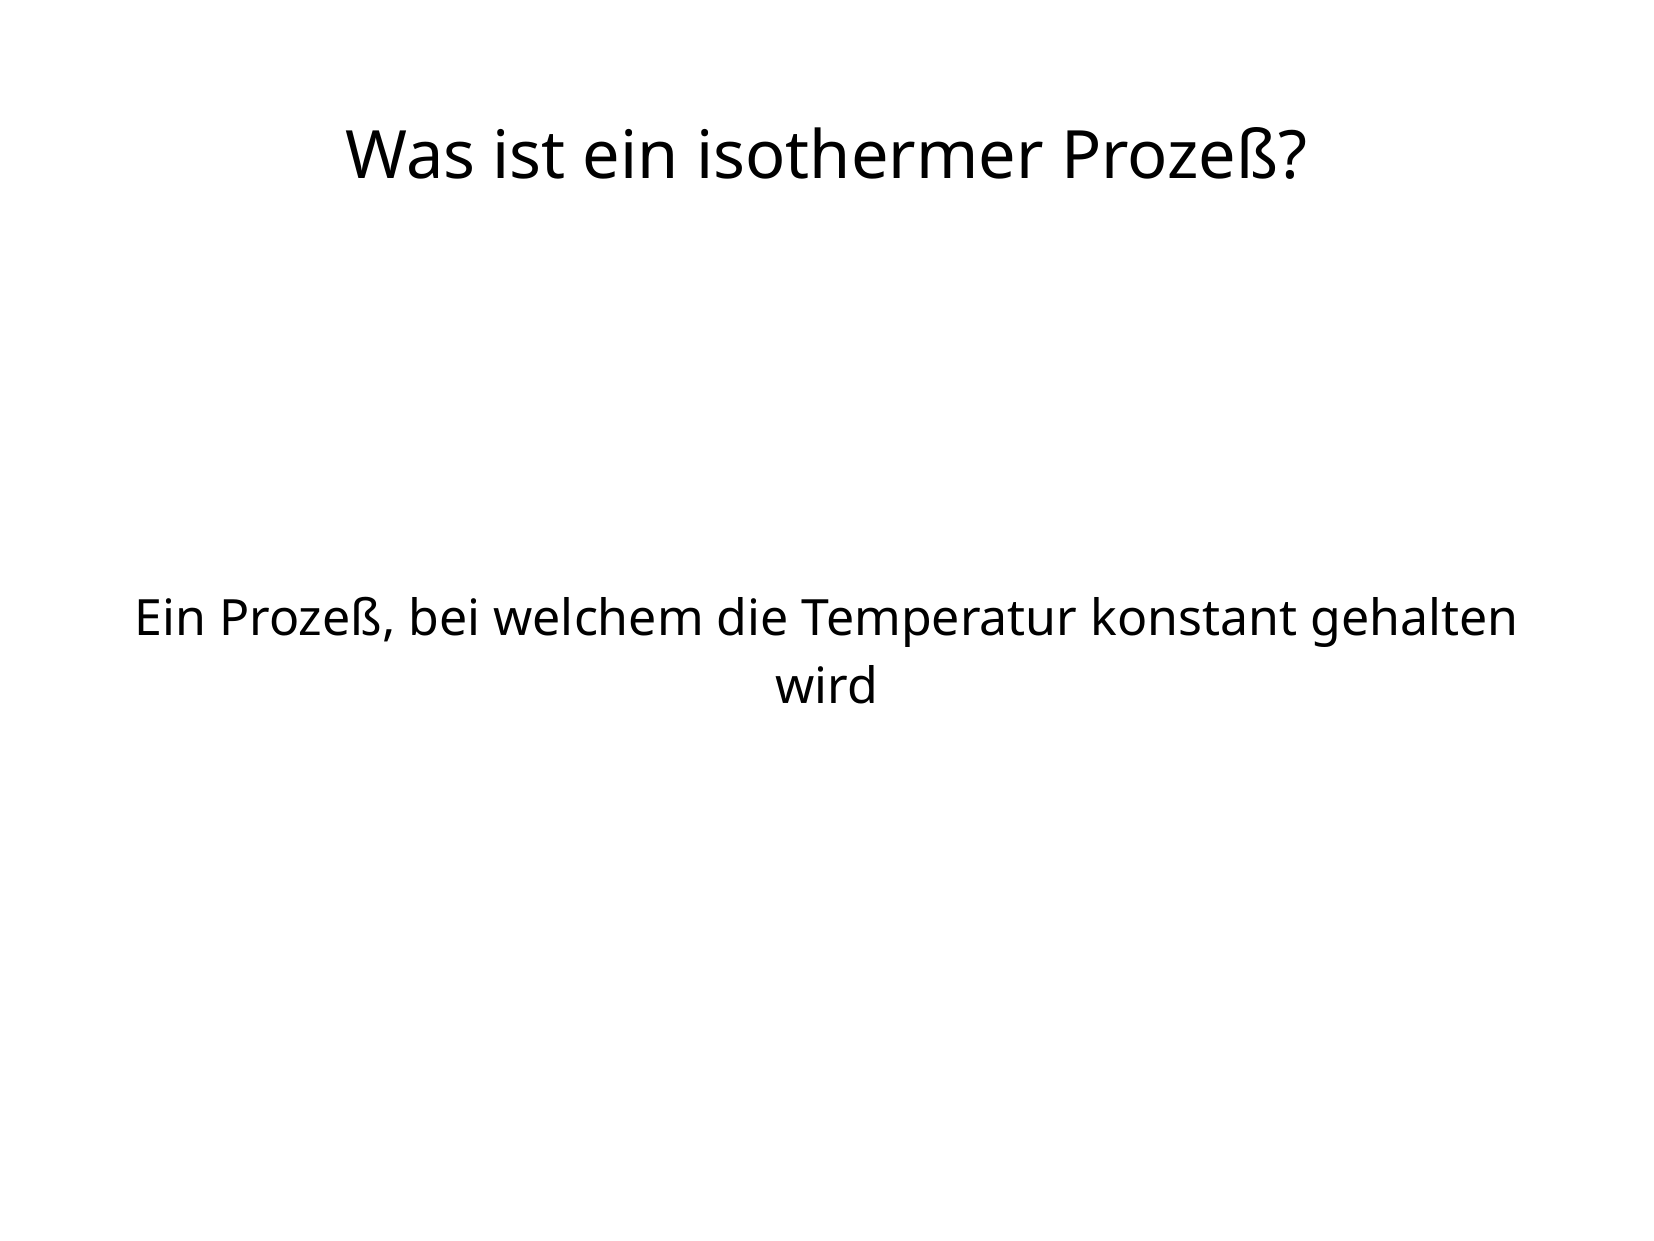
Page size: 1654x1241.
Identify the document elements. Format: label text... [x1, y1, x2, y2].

title Was ist ein isothermer Prozeß? [82, 49, 1571, 257]
subtitle Ein Prozeß, bei welchem die Temperatur konstant gehalten wird [82, 290, 1571, 1010]
